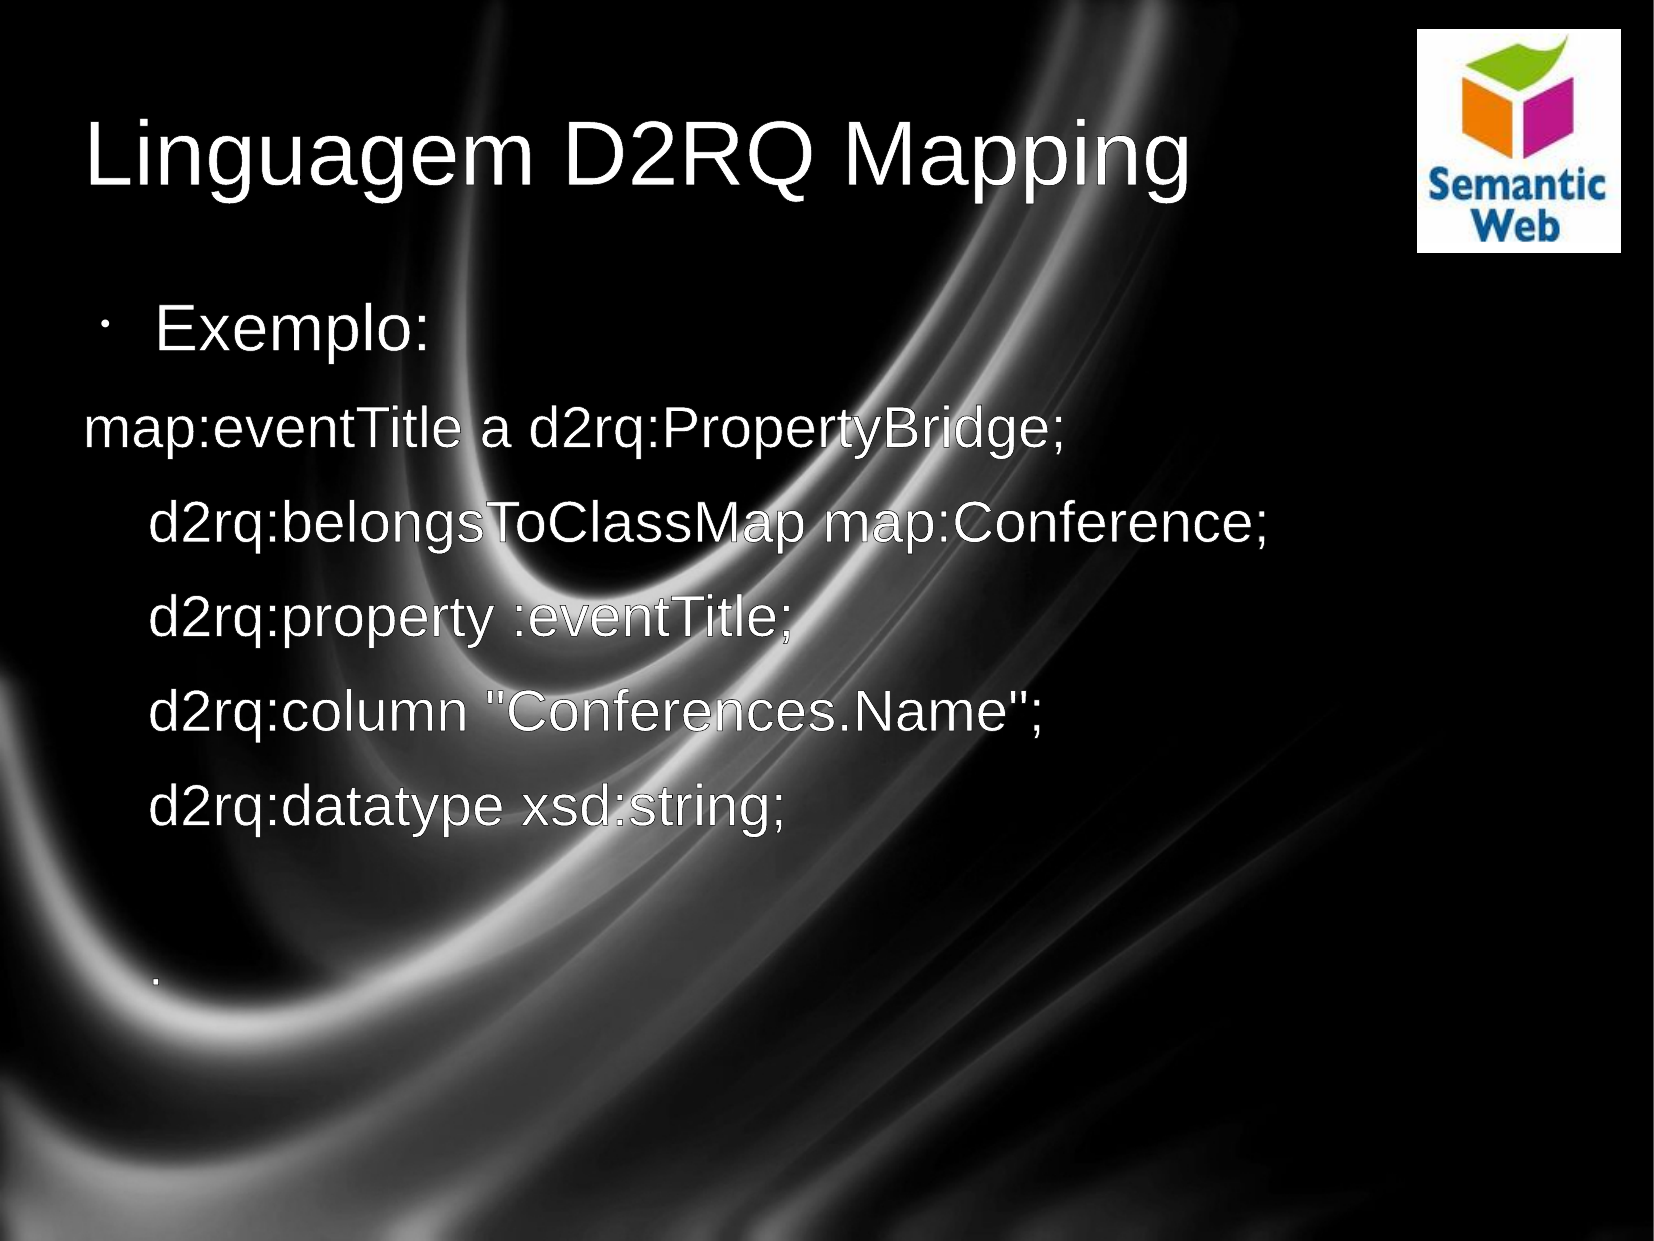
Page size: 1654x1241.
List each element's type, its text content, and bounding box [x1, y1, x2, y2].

list Exemplo: map:eventTitle a d2rq:PropertyBridge; d2rq:belongsToClassMap map:Conference; d2rq:property :eventTitle; d2rq:column "Conferences.Name"; d2rq:datatype xsd:string; . [82, 290, 1571, 1109]
title Linguagem D2RQ Mapping [82, 49, 1359, 257]
picture [0, 0, 1654, 1241]
